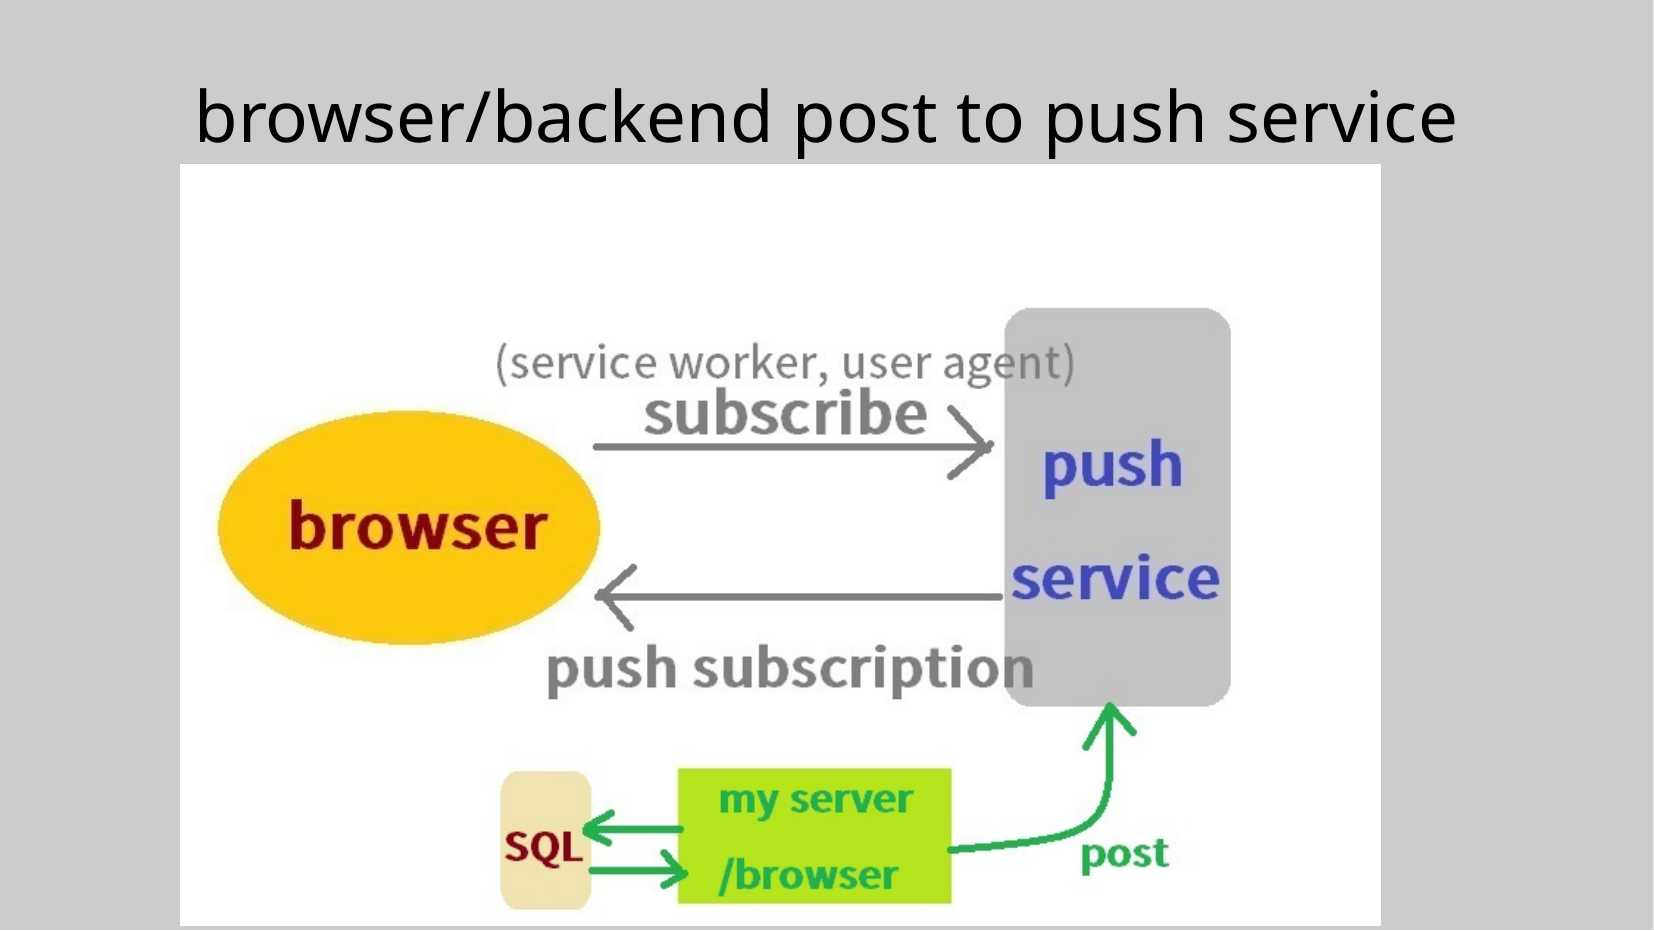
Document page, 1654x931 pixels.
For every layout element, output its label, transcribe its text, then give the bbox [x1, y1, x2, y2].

picture [180, 164, 1381, 926]
title browser/backend post to push service [82, 37, 1571, 193]
